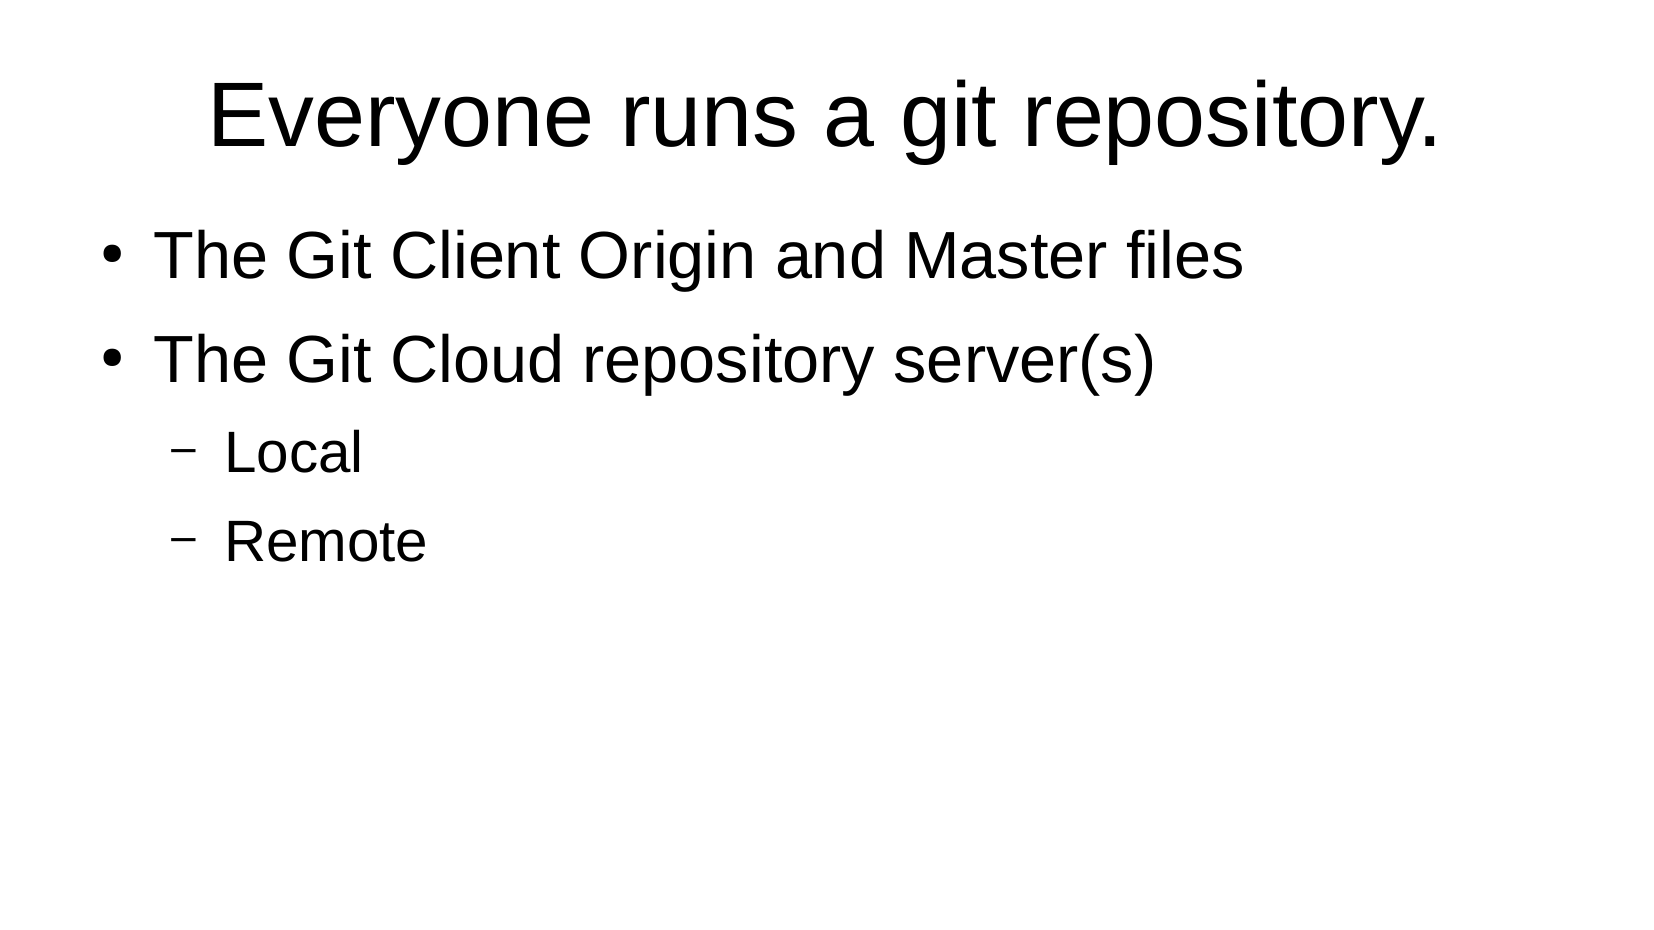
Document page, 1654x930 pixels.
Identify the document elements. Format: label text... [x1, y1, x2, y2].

list The Git Client Origin and Master files The Git Cloud repository server(s) Local Remote [82, 217, 1571, 757]
title Everyone runs a git repository. [82, 37, 1571, 193]
